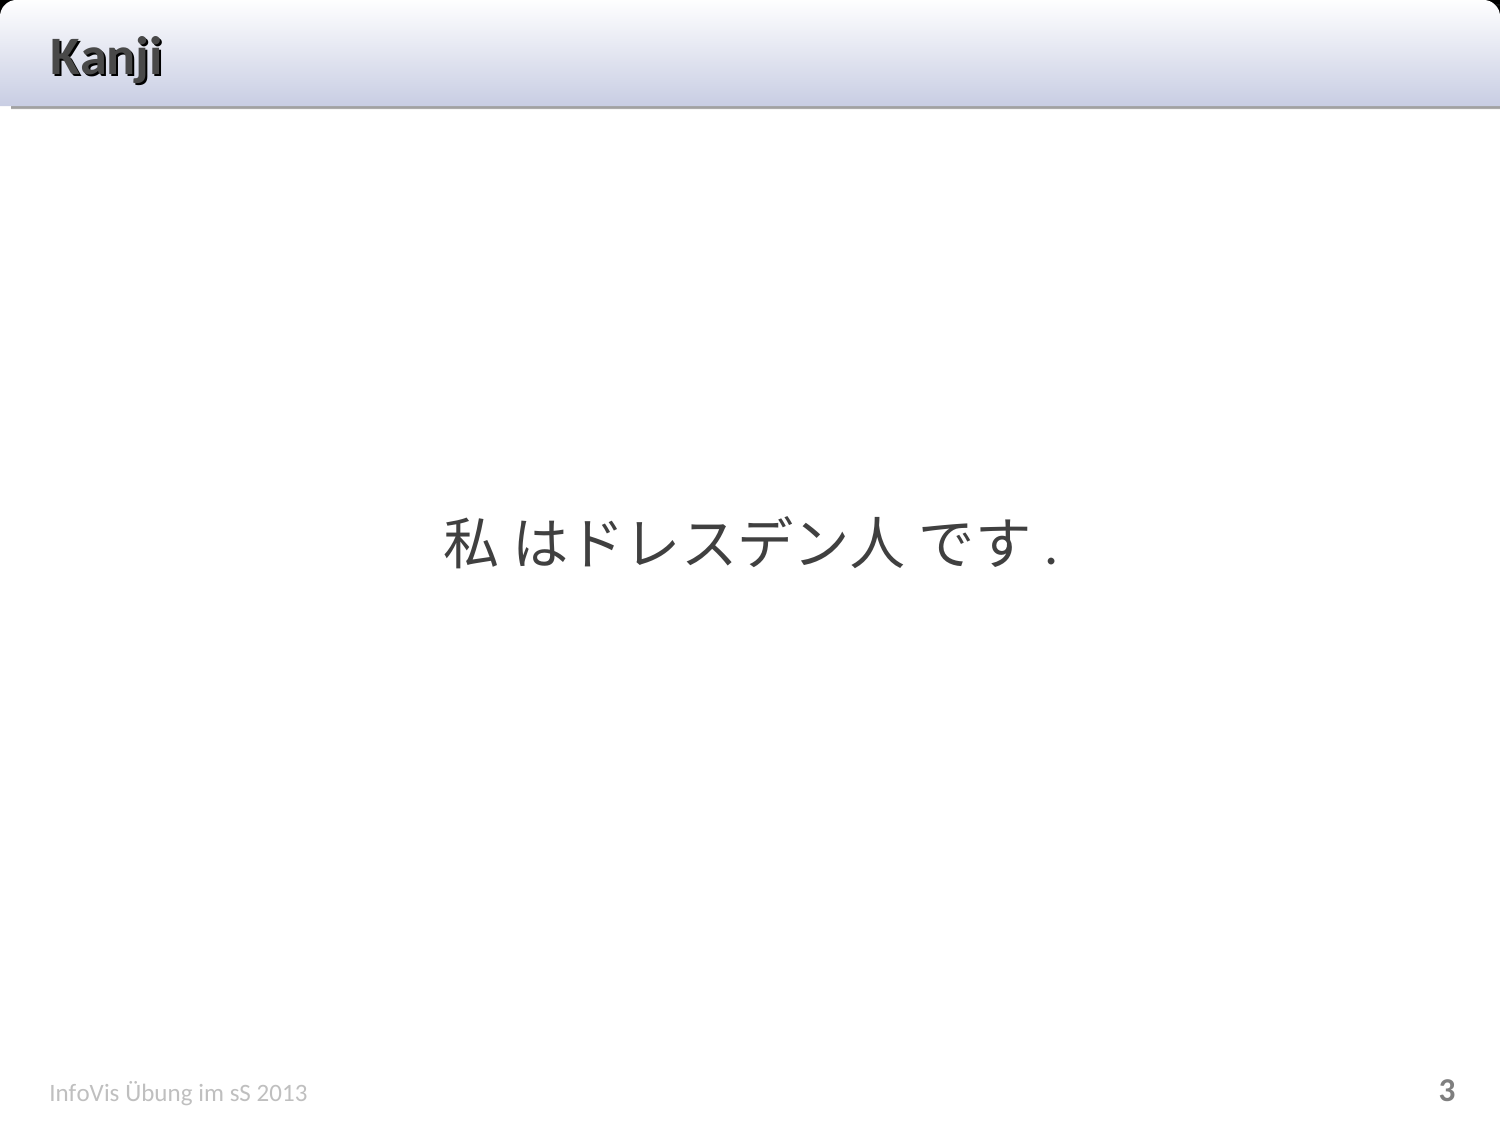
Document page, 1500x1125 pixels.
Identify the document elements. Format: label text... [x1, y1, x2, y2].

text_box Kanji [35, 0, 1463, 106]
text_box <Nummer> [1295, 1060, 1471, 1116]
text_box 私 はドレスデン人 です. [31, 509, 1470, 1061]
